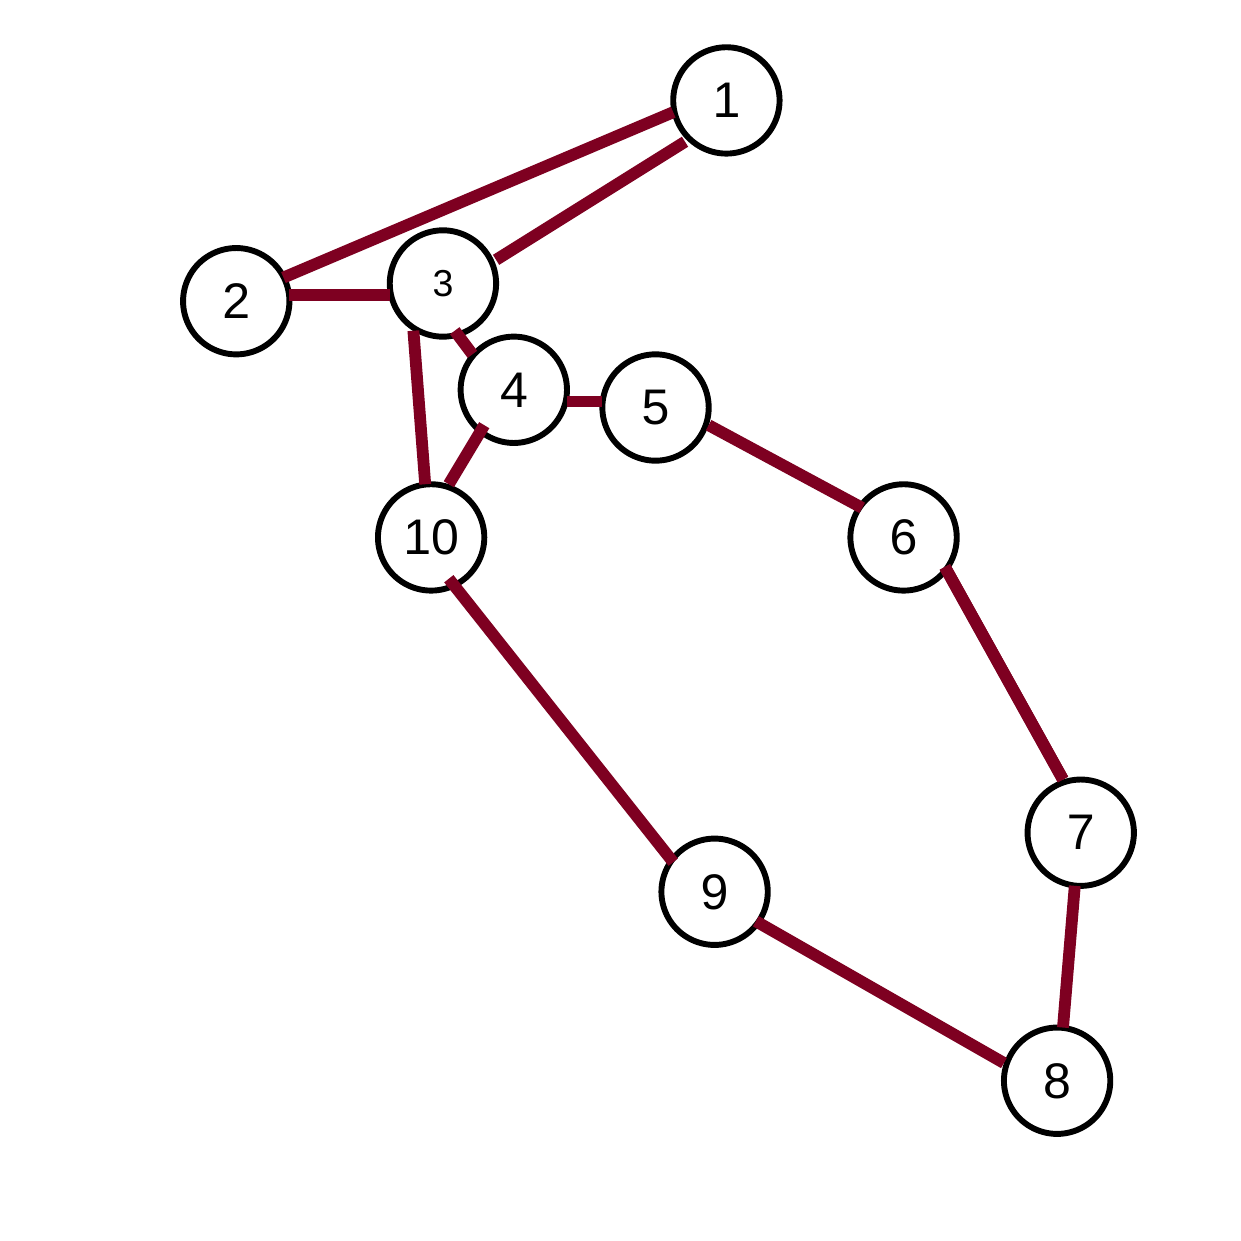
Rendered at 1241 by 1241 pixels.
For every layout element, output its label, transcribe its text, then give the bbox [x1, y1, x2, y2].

text_box 3 [389, 230, 497, 337]
text_box 10 [377, 484, 485, 591]
text_box 1 [673, 47, 780, 154]
text_box 7 [1027, 779, 1134, 886]
text_box 9 [661, 838, 768, 945]
text_box 2 [183, 248, 290, 355]
text_box 4 [460, 336, 567, 443]
text_box 5 [602, 354, 709, 461]
text_box 8 [1003, 1027, 1111, 1134]
text_box 6 [850, 484, 957, 591]
